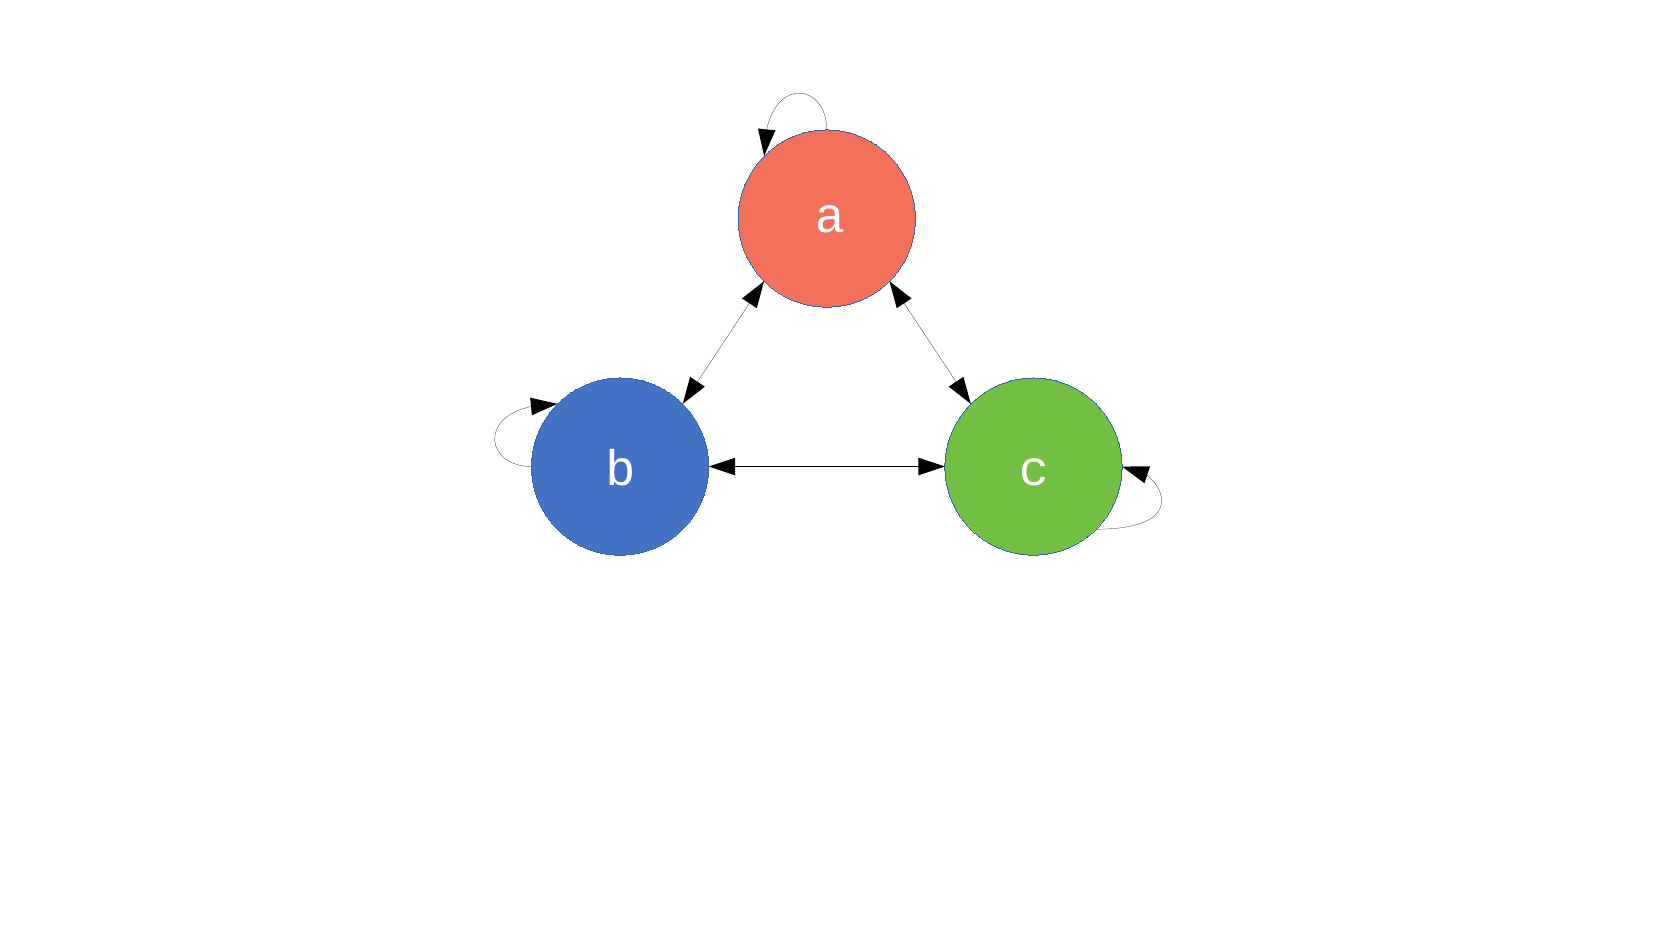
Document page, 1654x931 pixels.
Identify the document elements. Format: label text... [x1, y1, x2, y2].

text_box c [1003, 436, 1064, 508]
text_box [531, 377, 709, 556]
text_box b [590, 436, 651, 508]
text_box [738, 129, 916, 308]
text_box [944, 377, 1123, 556]
text_box a [800, 183, 860, 255]
